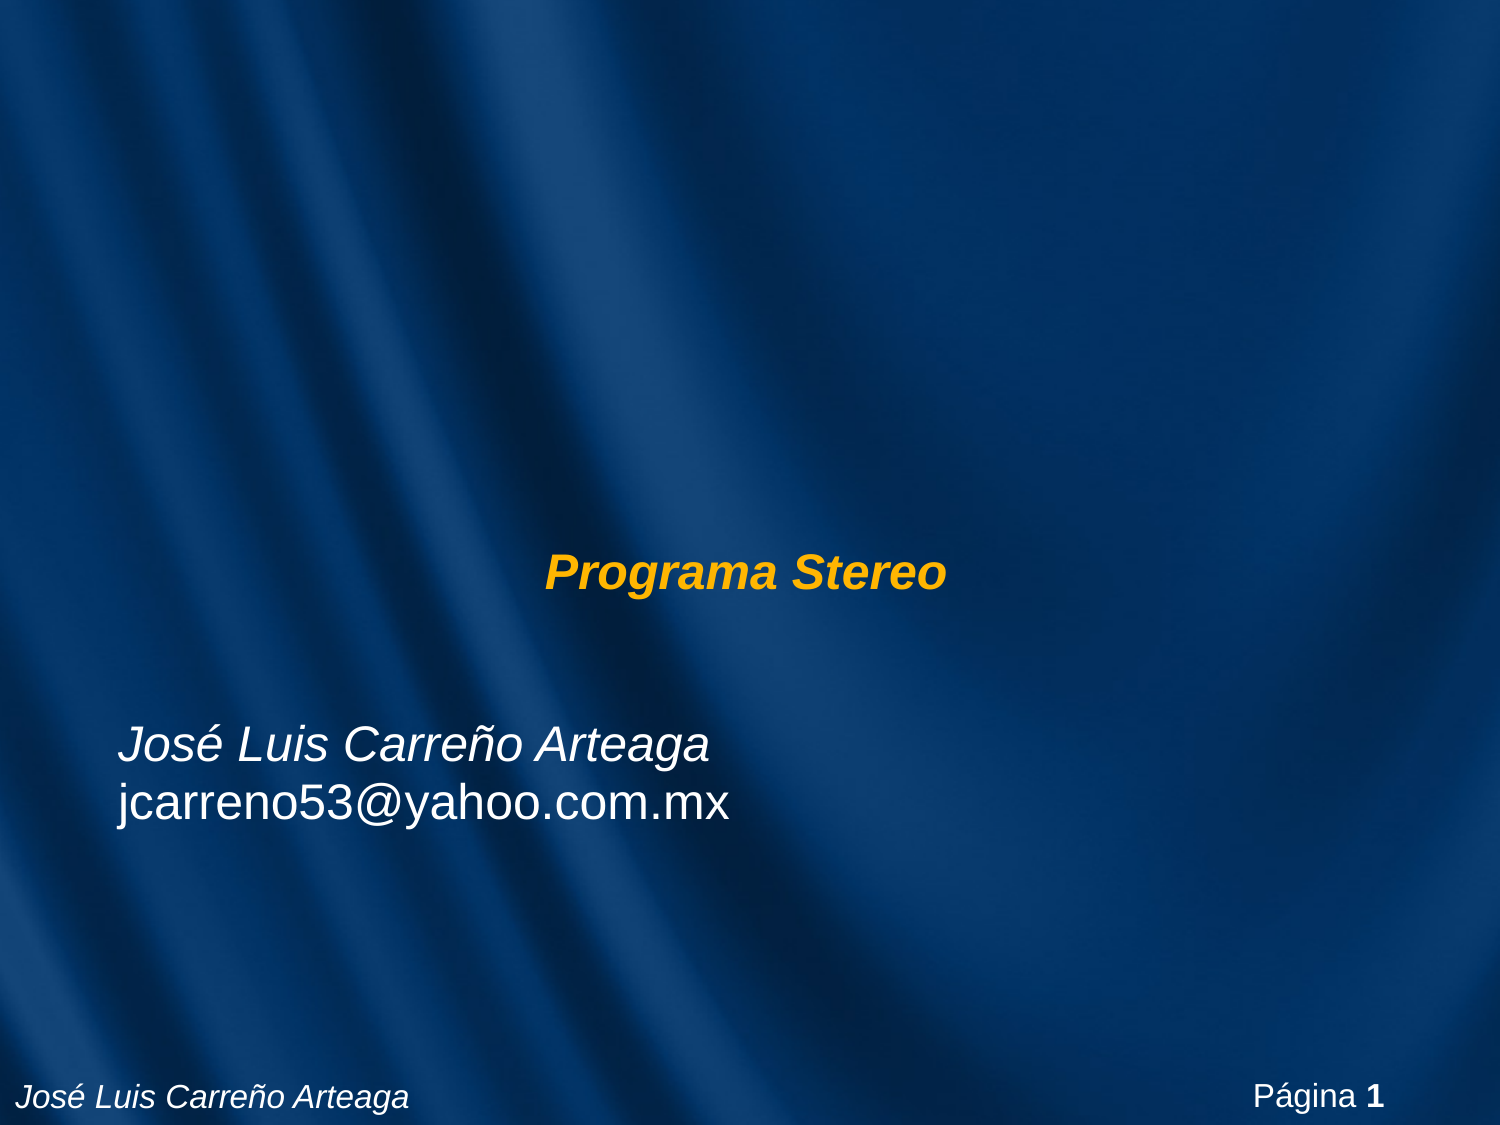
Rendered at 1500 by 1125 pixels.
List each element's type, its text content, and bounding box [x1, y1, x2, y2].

subtitle José Luis Carreño Arteaga jcarreno53@yahoo.com.mx [103, 700, 1386, 907]
title Programa Stereo [103, 530, 1404, 616]
picture [0, 0, 1500, 1125]
